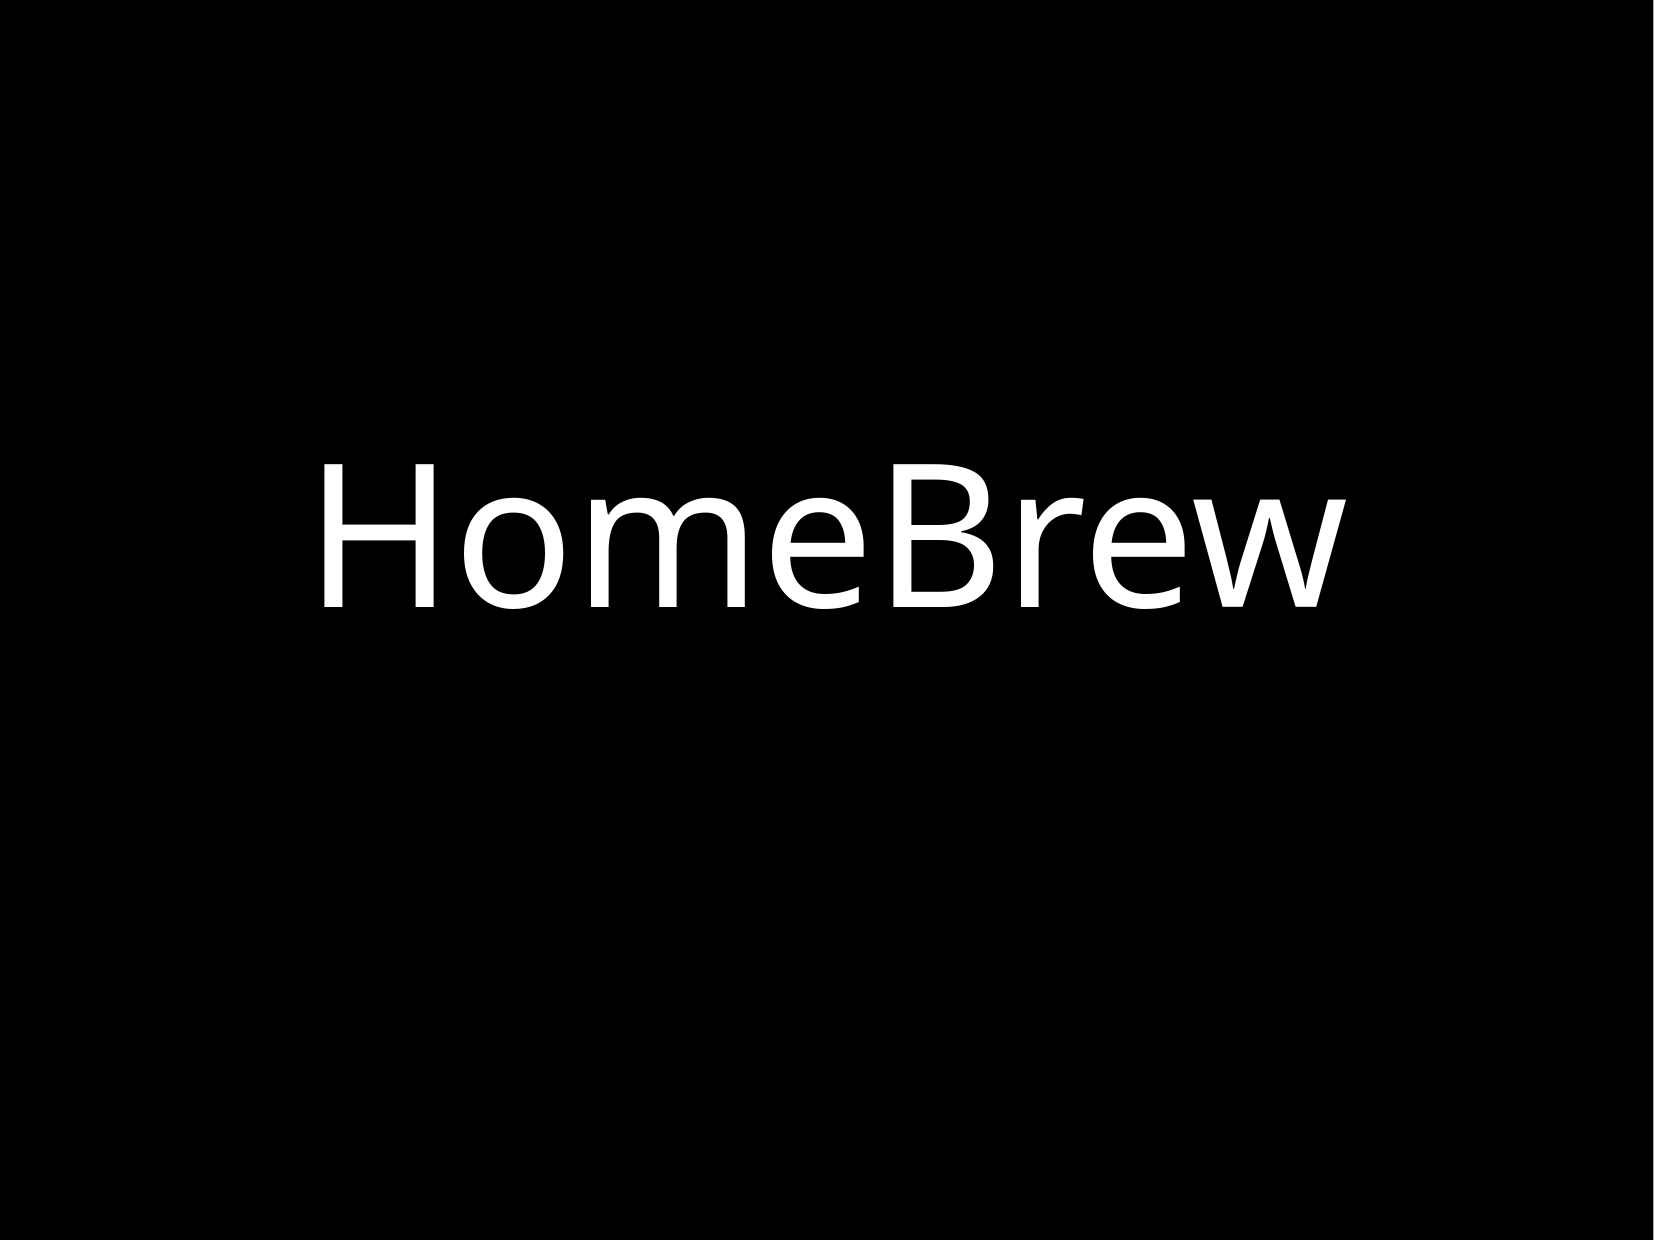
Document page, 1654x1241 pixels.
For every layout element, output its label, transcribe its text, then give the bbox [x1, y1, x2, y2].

subtitle HomeBrew [82, 49, 1571, 1010]
